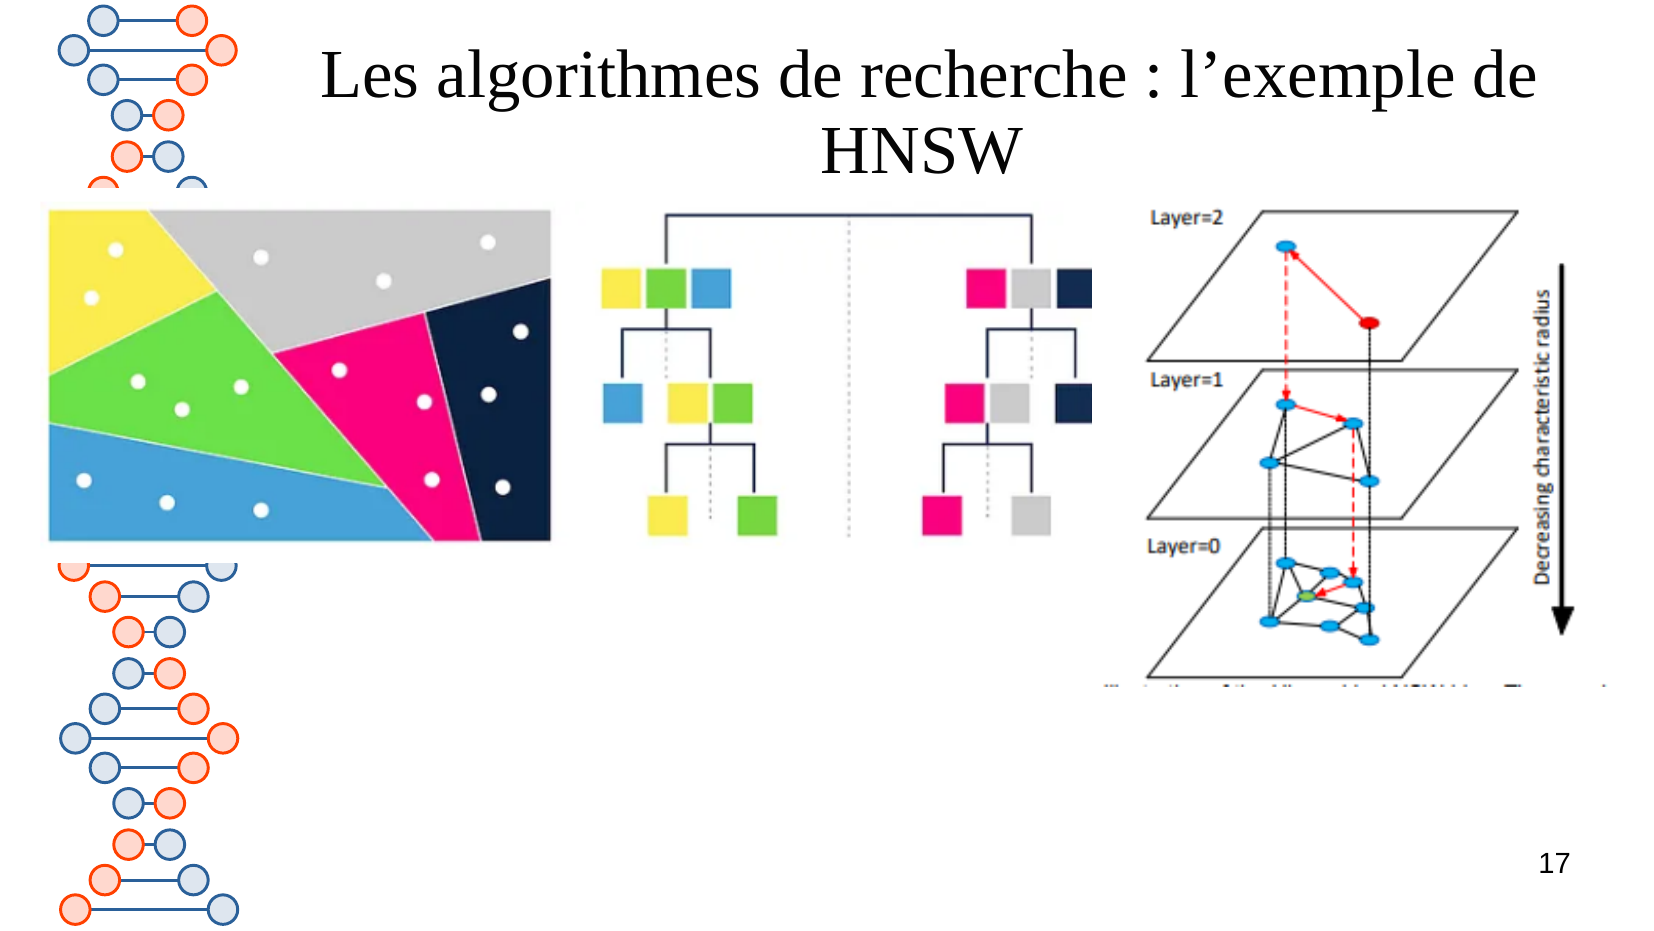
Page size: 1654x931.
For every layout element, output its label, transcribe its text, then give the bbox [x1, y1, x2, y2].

title Les algorithmes de recherche : l’exemple de HNSW [265, 35, 1595, 188]
picture [11, 188, 1630, 687]
